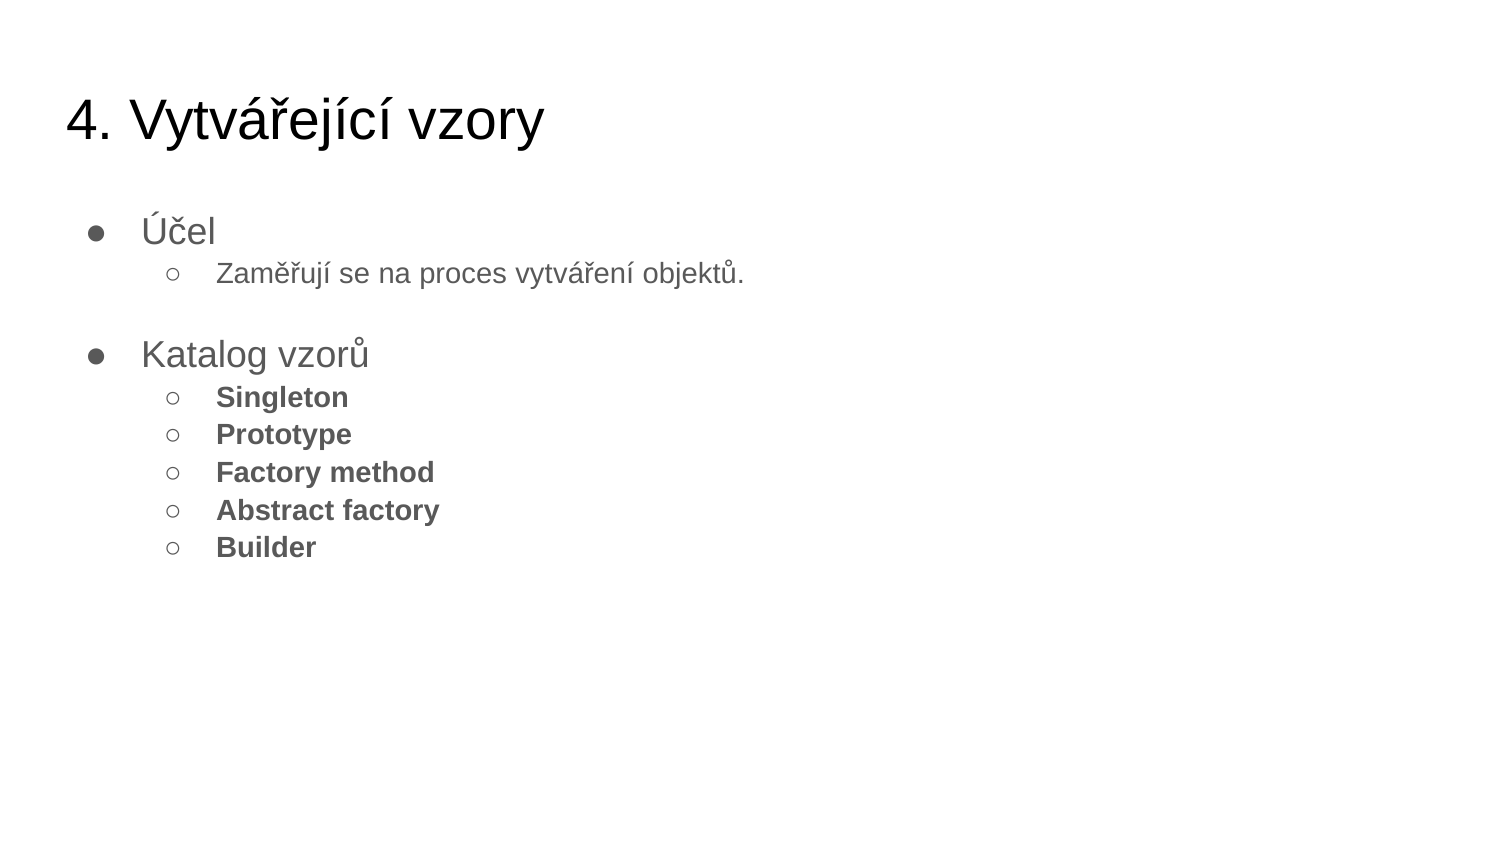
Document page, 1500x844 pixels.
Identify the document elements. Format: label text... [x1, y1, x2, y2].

list Účel Zaměřují se na proces vytváření objektů. Katalog vzorů Singleton Prototype Factory method Abstract factory Builder [51, 189, 1449, 750]
title 4. Vytvářející vzory [51, 72, 1449, 167]
